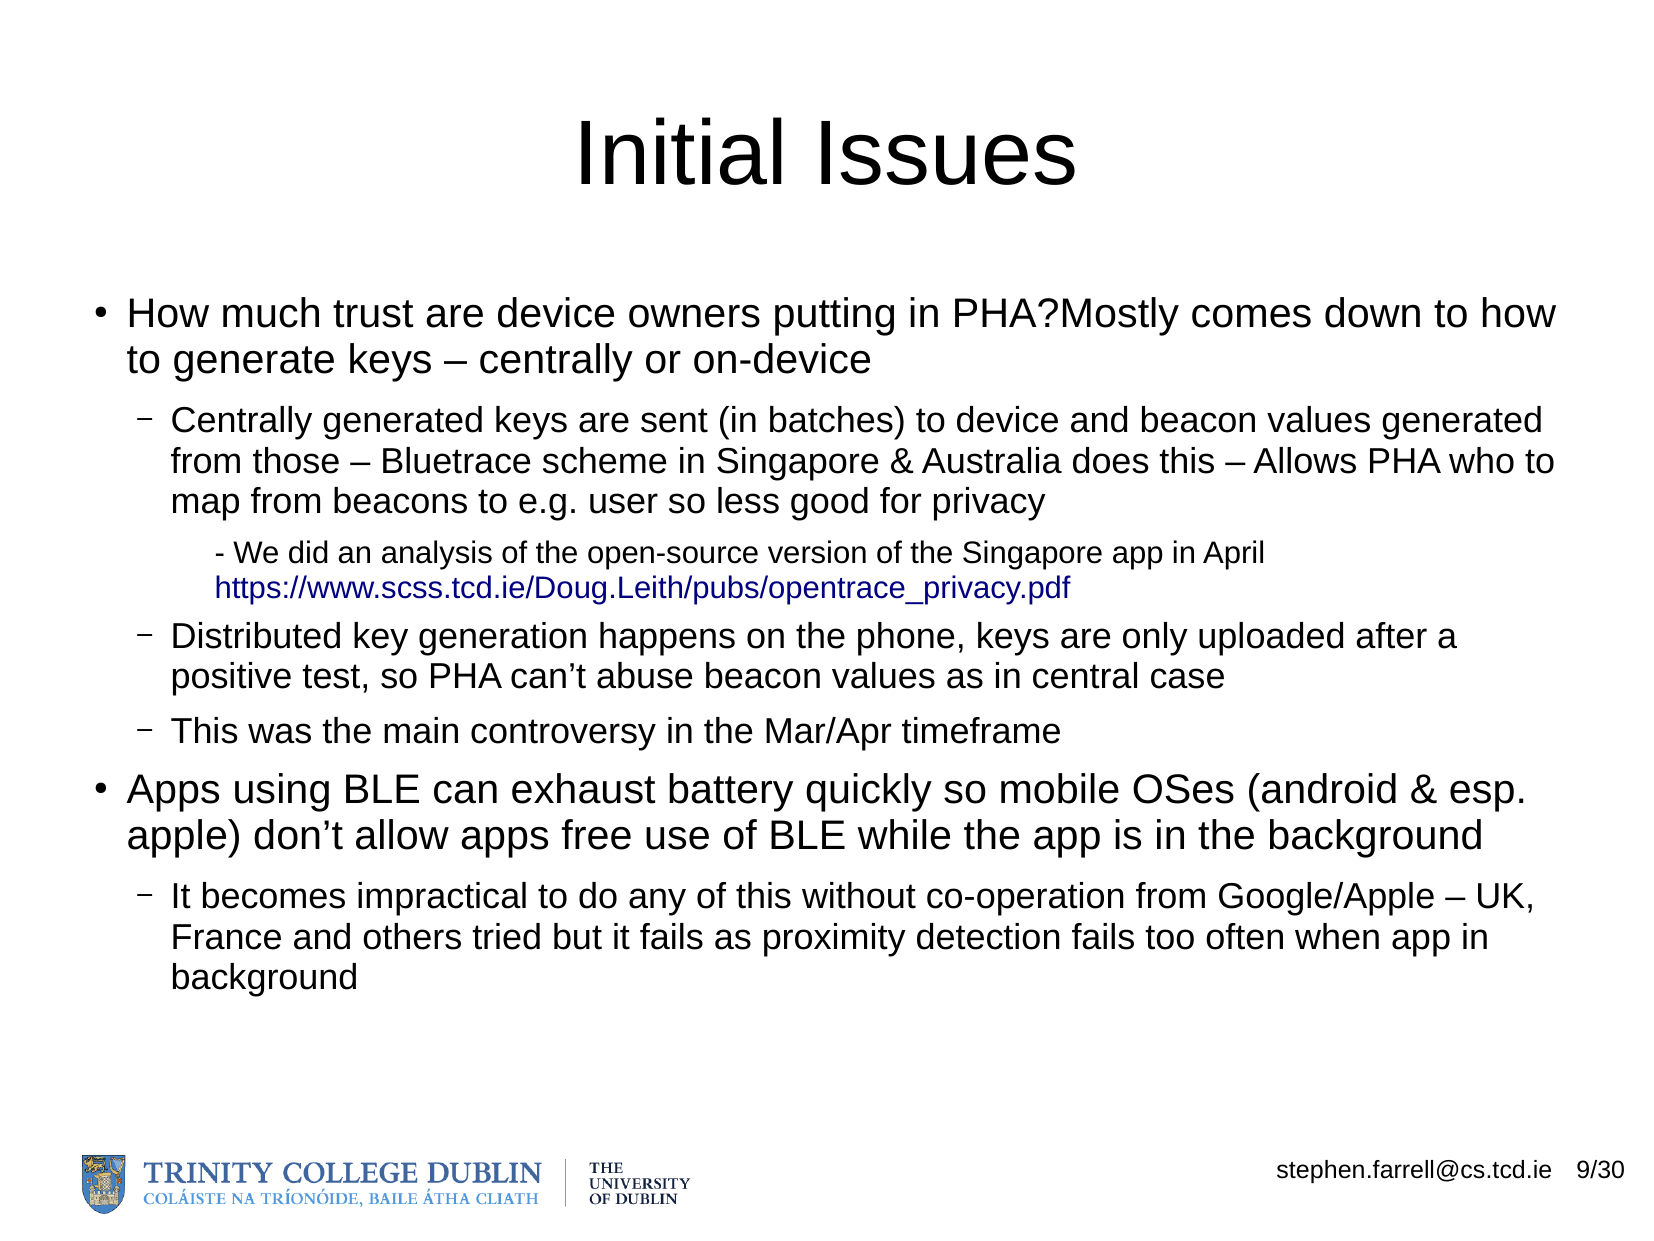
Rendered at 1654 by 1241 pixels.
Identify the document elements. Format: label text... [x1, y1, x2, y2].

list How much trust are device owners putting in PHA?Mostly comes down to how to generate keys – centrally or on-device Centrally generated keys are sent (in batches) to device and beacon values generated from those – Bluetrace scheme in Singapore & Australia does this – Allows PHA who to map from beacons to e.g. user so less good for privacy - We did an analysis of the open-source version of the Singapore app in April https://www.scss.tcd.ie/Doug.Leith/pubs/opentrace_privacy.pdf Distributed key generation happens on the phone, keys are only uploaded after a positive test, so PHA can’t abuse beacon values as in central case This was the main controversy in the Mar/Apr timeframe Apps using BLE can exhaust battery quickly so mobile OSes (android & esp. apple) don’t allow apps free use of BLE while the app is in the background It becomes impractical to do any of this without co-operation from Google/Apple – UK, France and others tried but it fails as proximity detection fails too often when app in background [82, 290, 1571, 1010]
picture [82, 1155, 694, 1214]
title Initial Issues [82, 49, 1571, 257]
